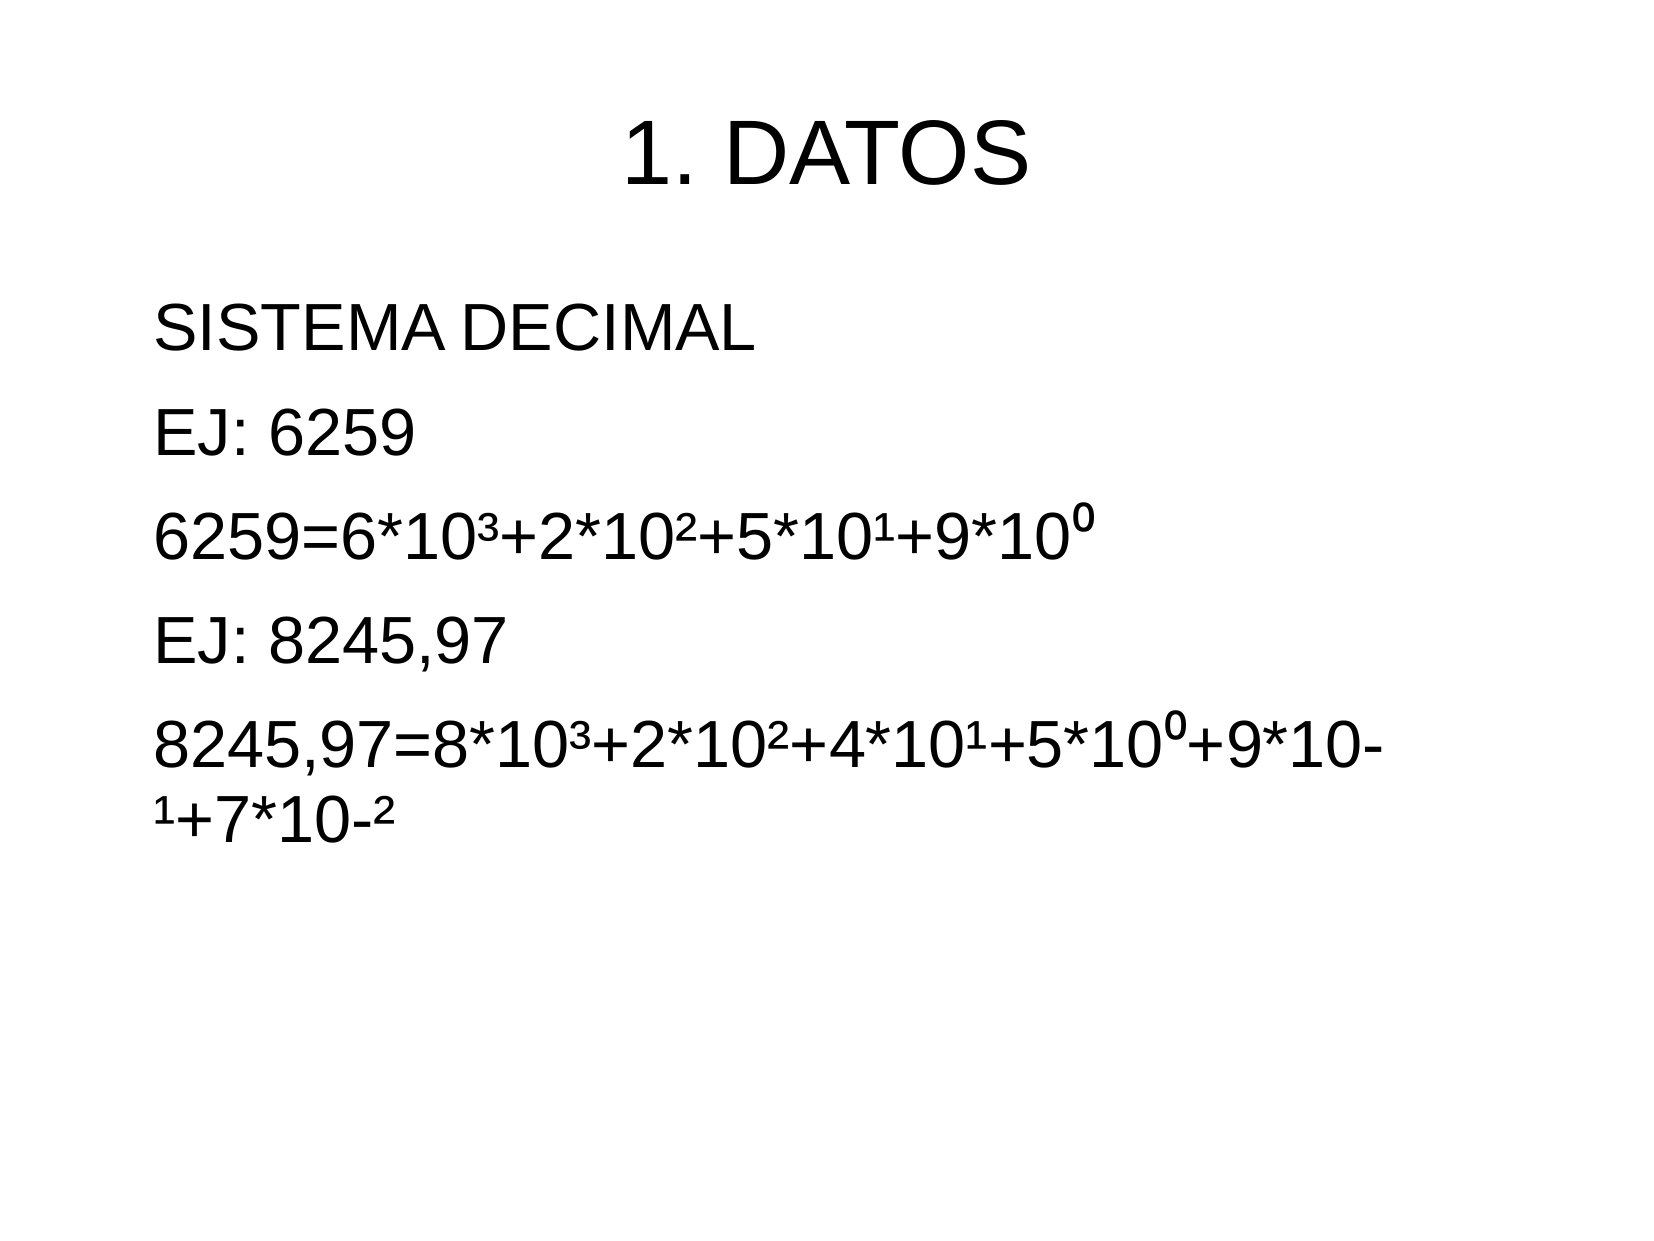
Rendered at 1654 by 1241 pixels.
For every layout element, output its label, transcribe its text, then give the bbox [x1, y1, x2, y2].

list SISTEMA DECIMAL EJ: 6259 6259=6*10³+2*10²+5*10¹+9*10⁰ EJ: 8245,97 8245,97=8*10³+2*10²+4*10¹+5*10⁰+9*10-¹+7*10-² [82, 290, 1571, 1109]
title 1. DATOS [82, 56, 1571, 250]
